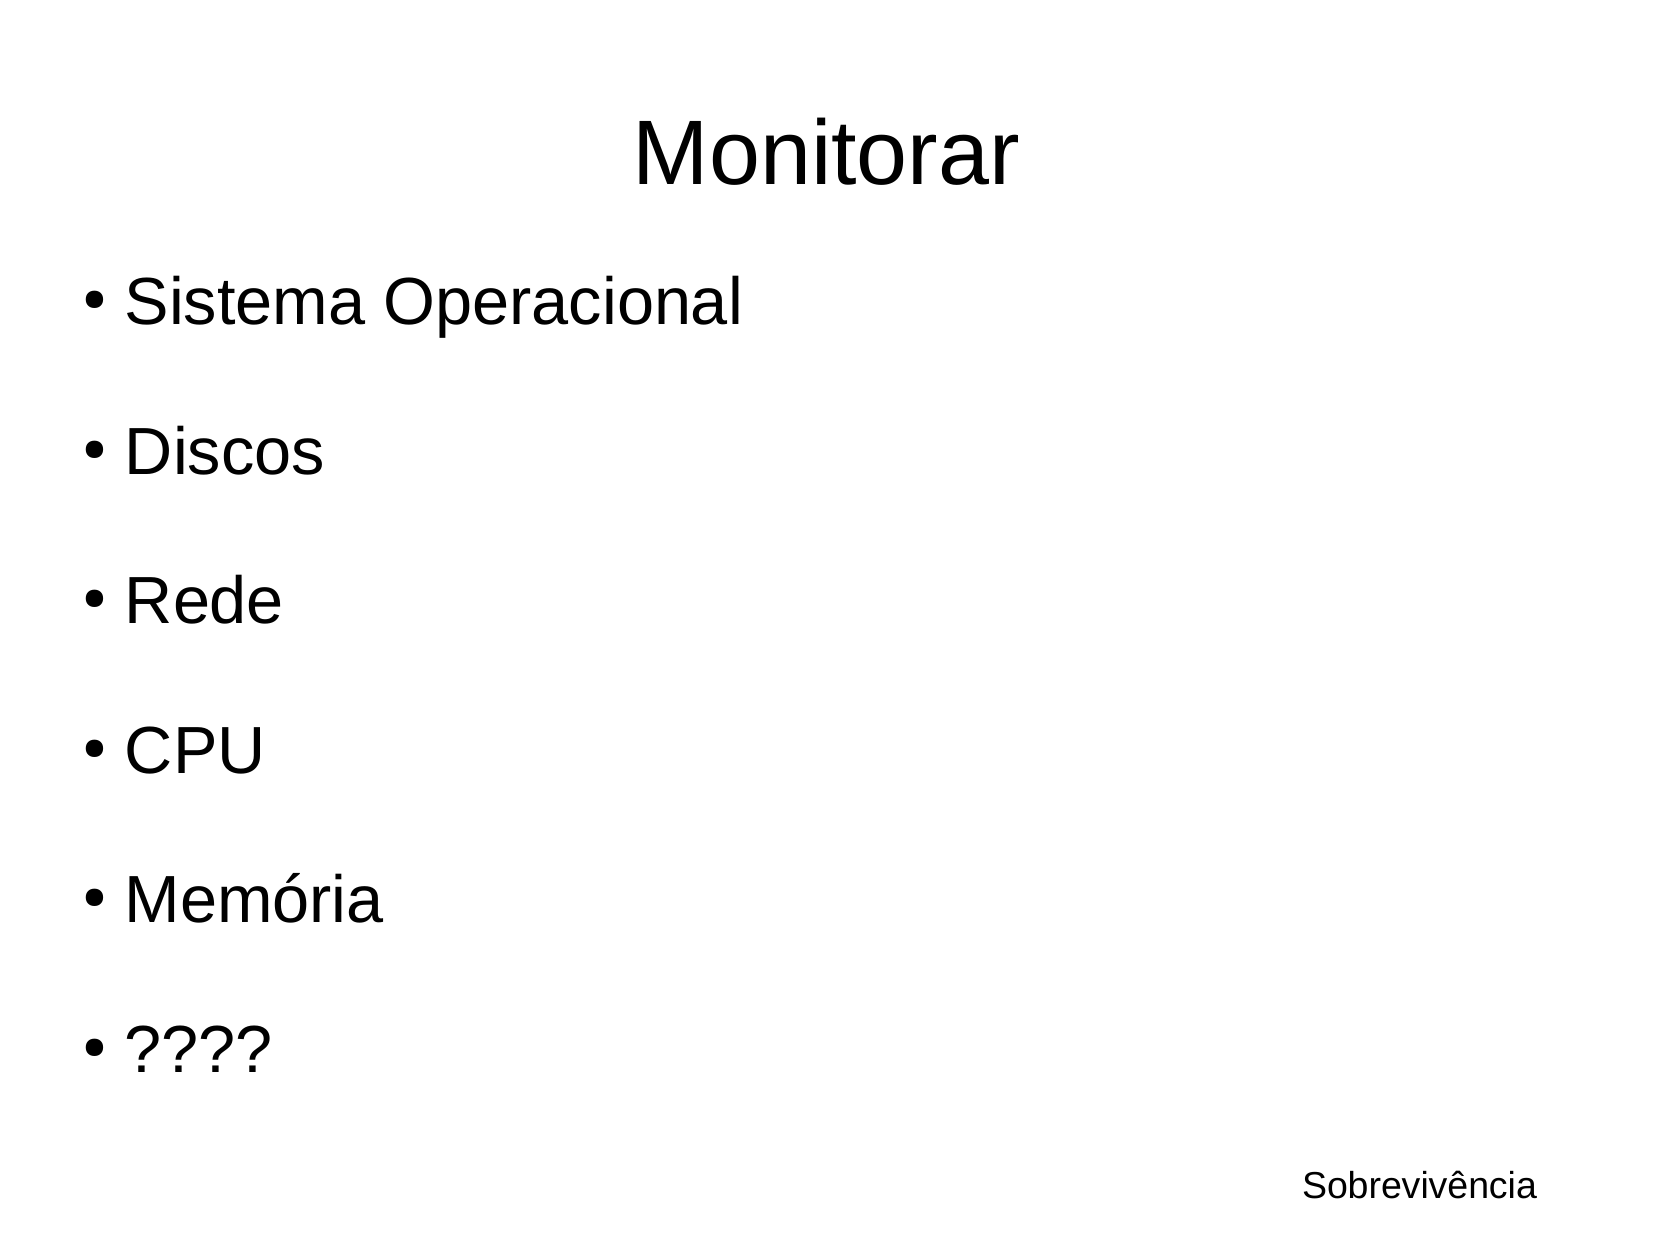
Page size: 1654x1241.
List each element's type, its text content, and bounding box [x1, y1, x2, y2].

subtitle Sistema Operacional Discos Rede CPU Memória ???? [82, 264, 1538, 1087]
text_box Sobrevivência [1287, 1157, 1552, 1215]
title Monitorar [82, 49, 1571, 257]
